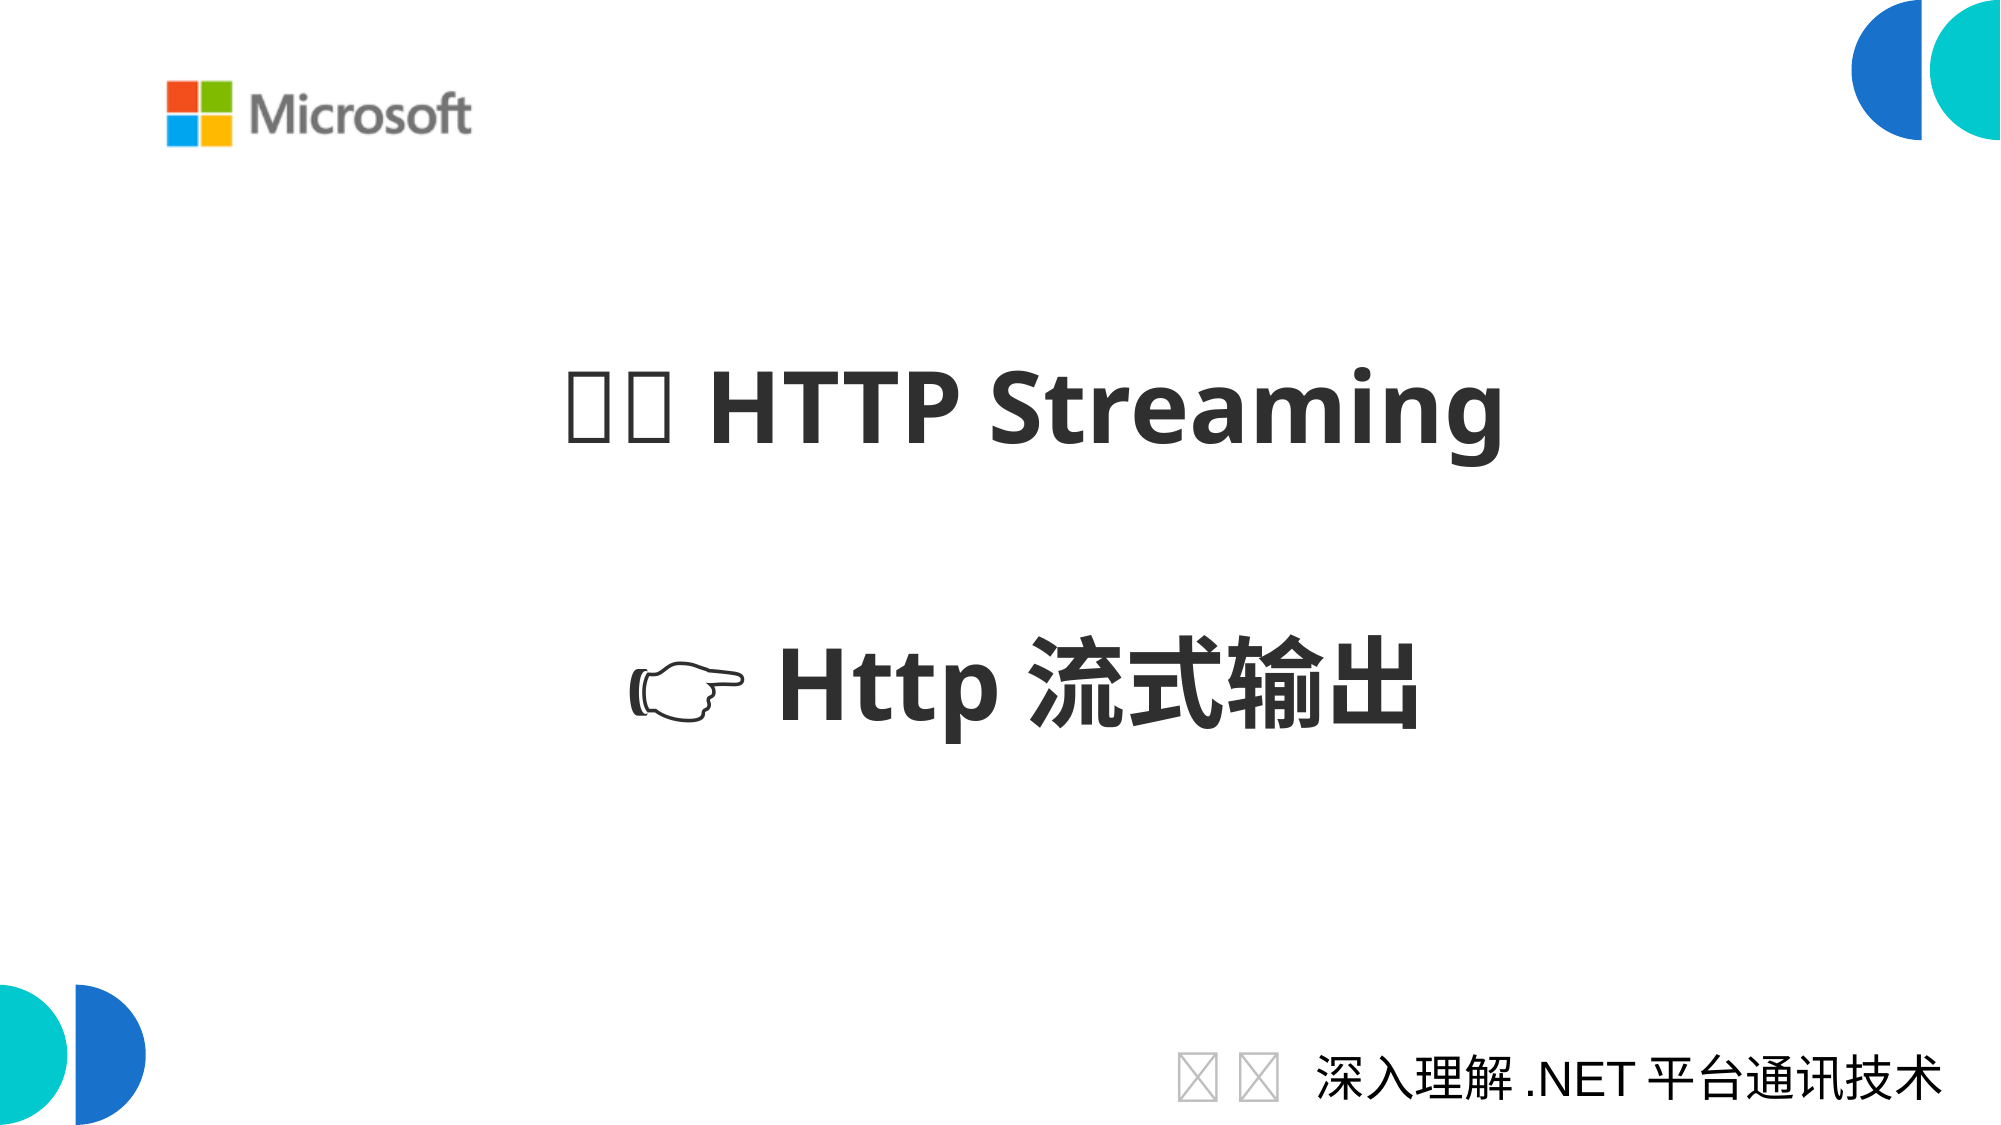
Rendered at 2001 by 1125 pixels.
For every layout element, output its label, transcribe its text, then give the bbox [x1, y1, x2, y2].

picture [85, 41, 552, 189]
title 👉 Http流式输出 [164, 527, 1888, 833]
subtitle 🚀 🚀 深入理解.NET平台通讯技术 [1173, 1046, 1952, 1107]
title 🚀🚀 HTTP Streaming [172, 250, 1896, 556]
